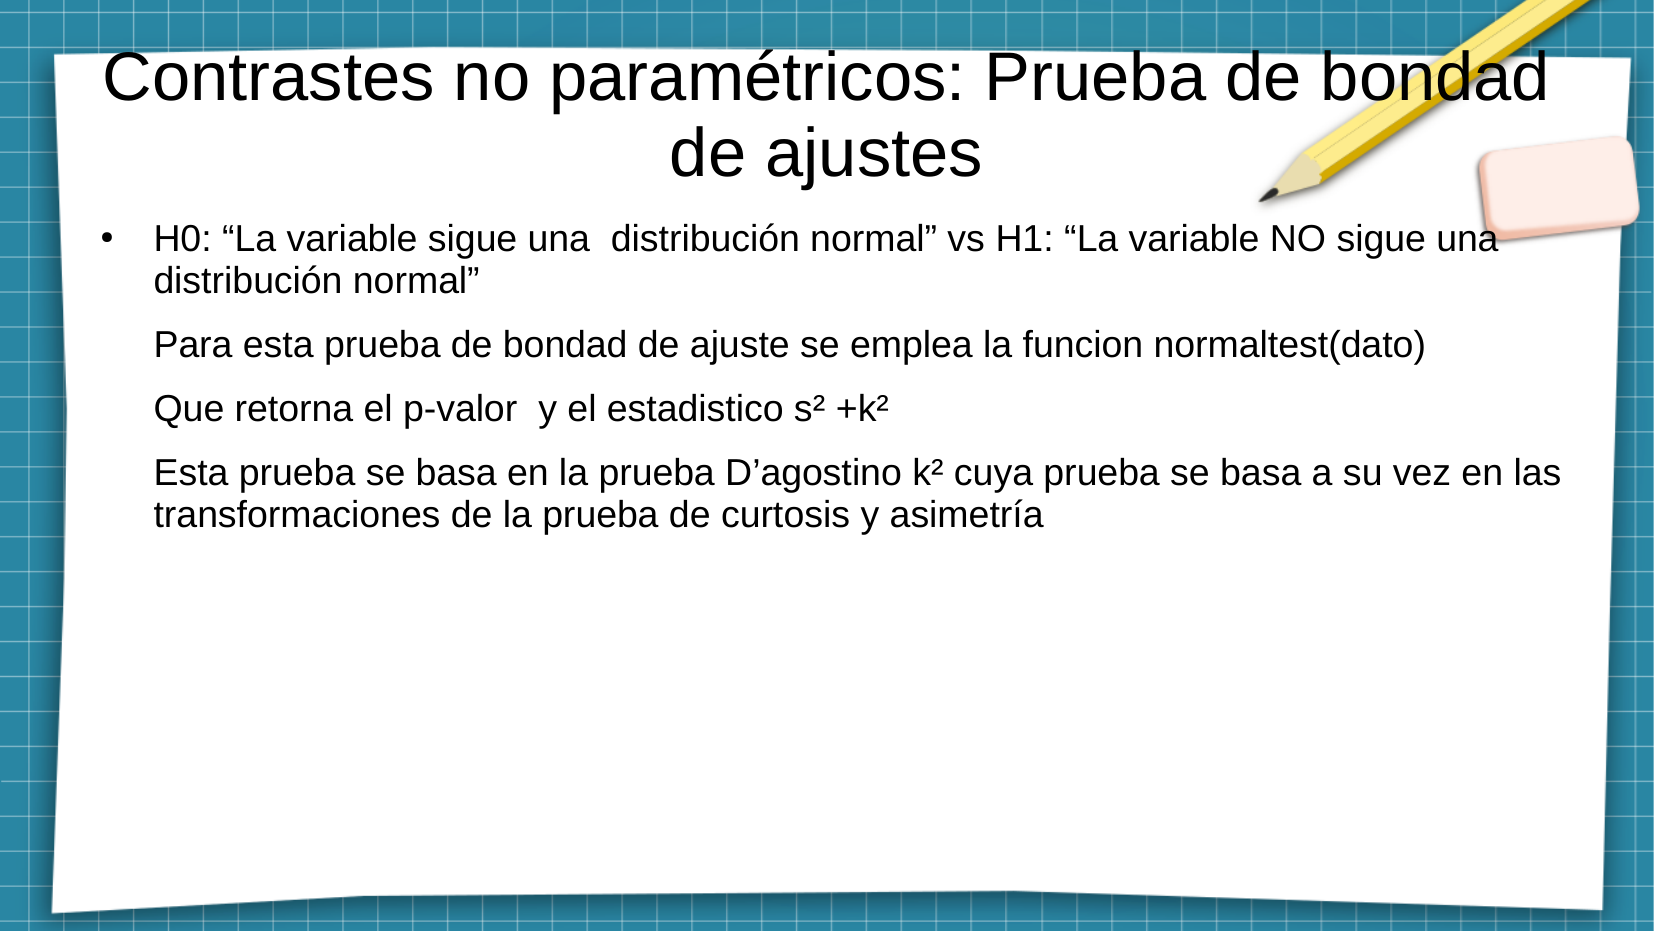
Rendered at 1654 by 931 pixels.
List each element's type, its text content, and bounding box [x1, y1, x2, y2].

picture [0, 0, 1654, 931]
list H0: “La variable sigue una distribución normal” vs H1: “La variable NO sigue una distribución normal” Para esta prueba de bondad de ajuste se emplea la funcion normaltest(dato) Que retorna el p-valor y el estadistico s² +k² Esta prueba se basa en la prueba D’agostino k² cuya prueba se basa a su vez en las transformaciones de la prueba de curtosis y asimetría [82, 217, 1571, 758]
title Contrastes no paramétricos: Prueba de bondad de ajustes [82, 37, 1571, 193]
